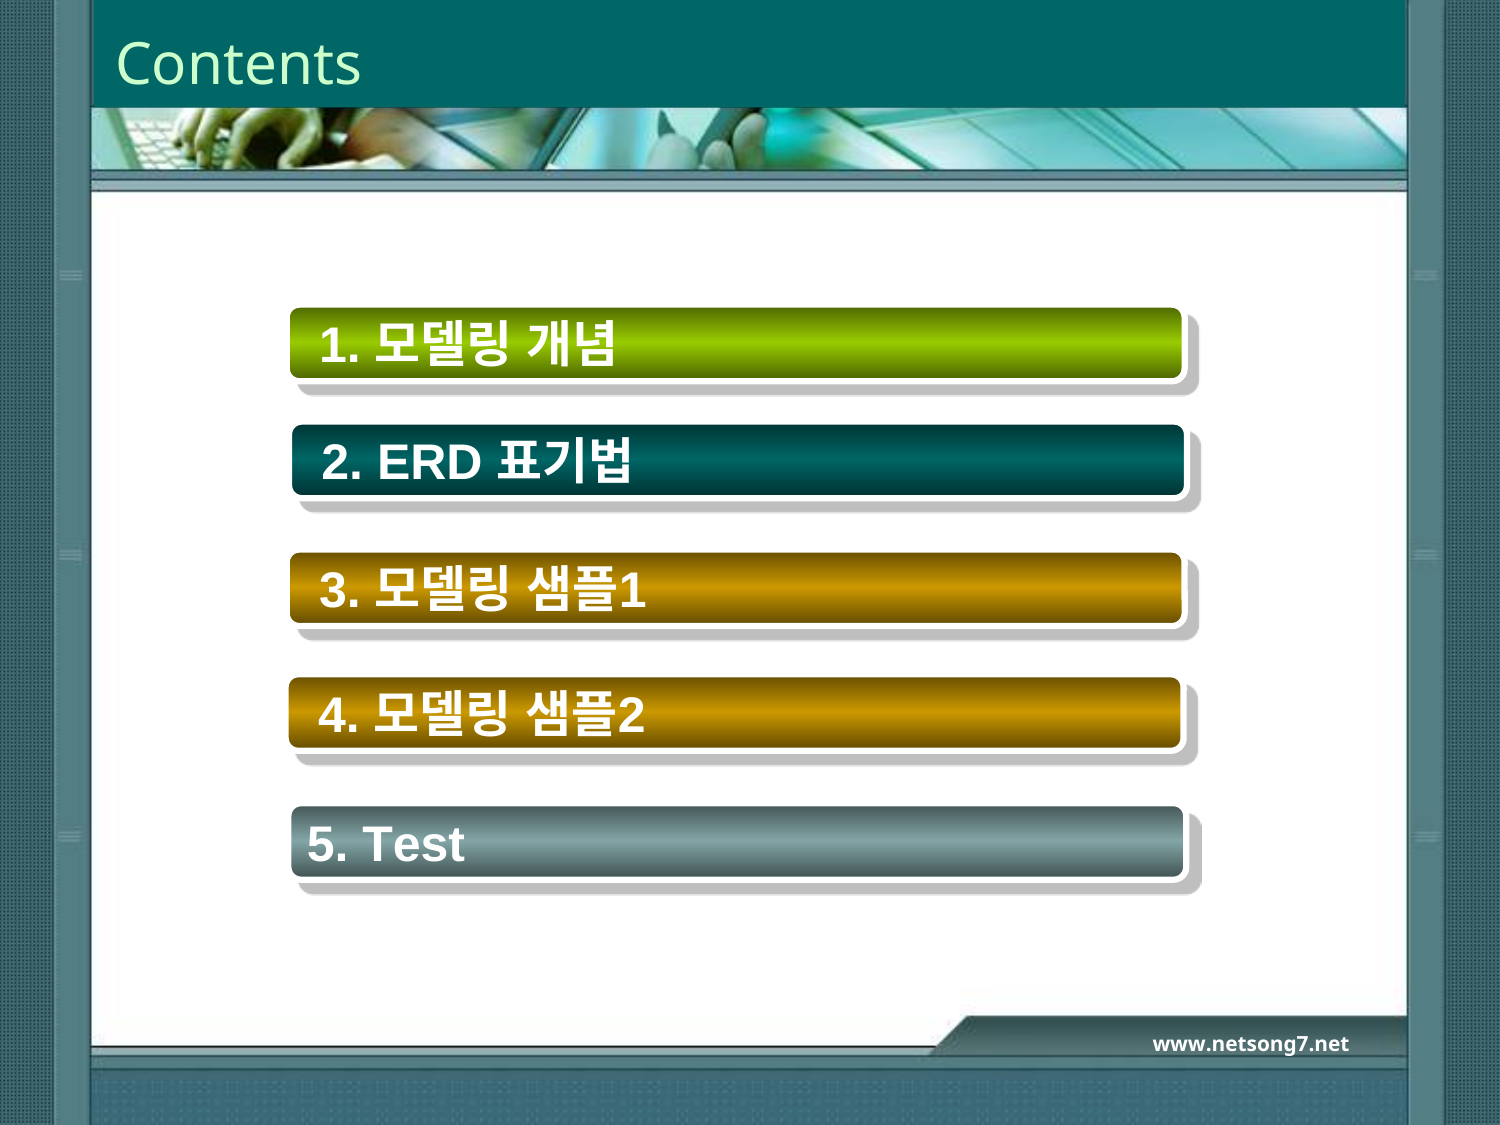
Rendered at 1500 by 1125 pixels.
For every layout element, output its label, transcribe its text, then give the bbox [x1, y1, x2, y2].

title Contents [100, 19, 1400, 102]
picture [0, 0, 1500, 1125]
text_box 2. ERD 표기법 [289, 421, 1188, 499]
text_box 1. 모델링 개념 [286, 304, 1185, 382]
text_box 3. 모델링 샘플1 [286, 549, 1185, 627]
text_box 4. 모델링 샘플2 [285, 674, 1184, 751]
text_box 5. Test [288, 803, 1187, 880]
text_box www.netsong7.net [986, 1023, 1365, 1062]
